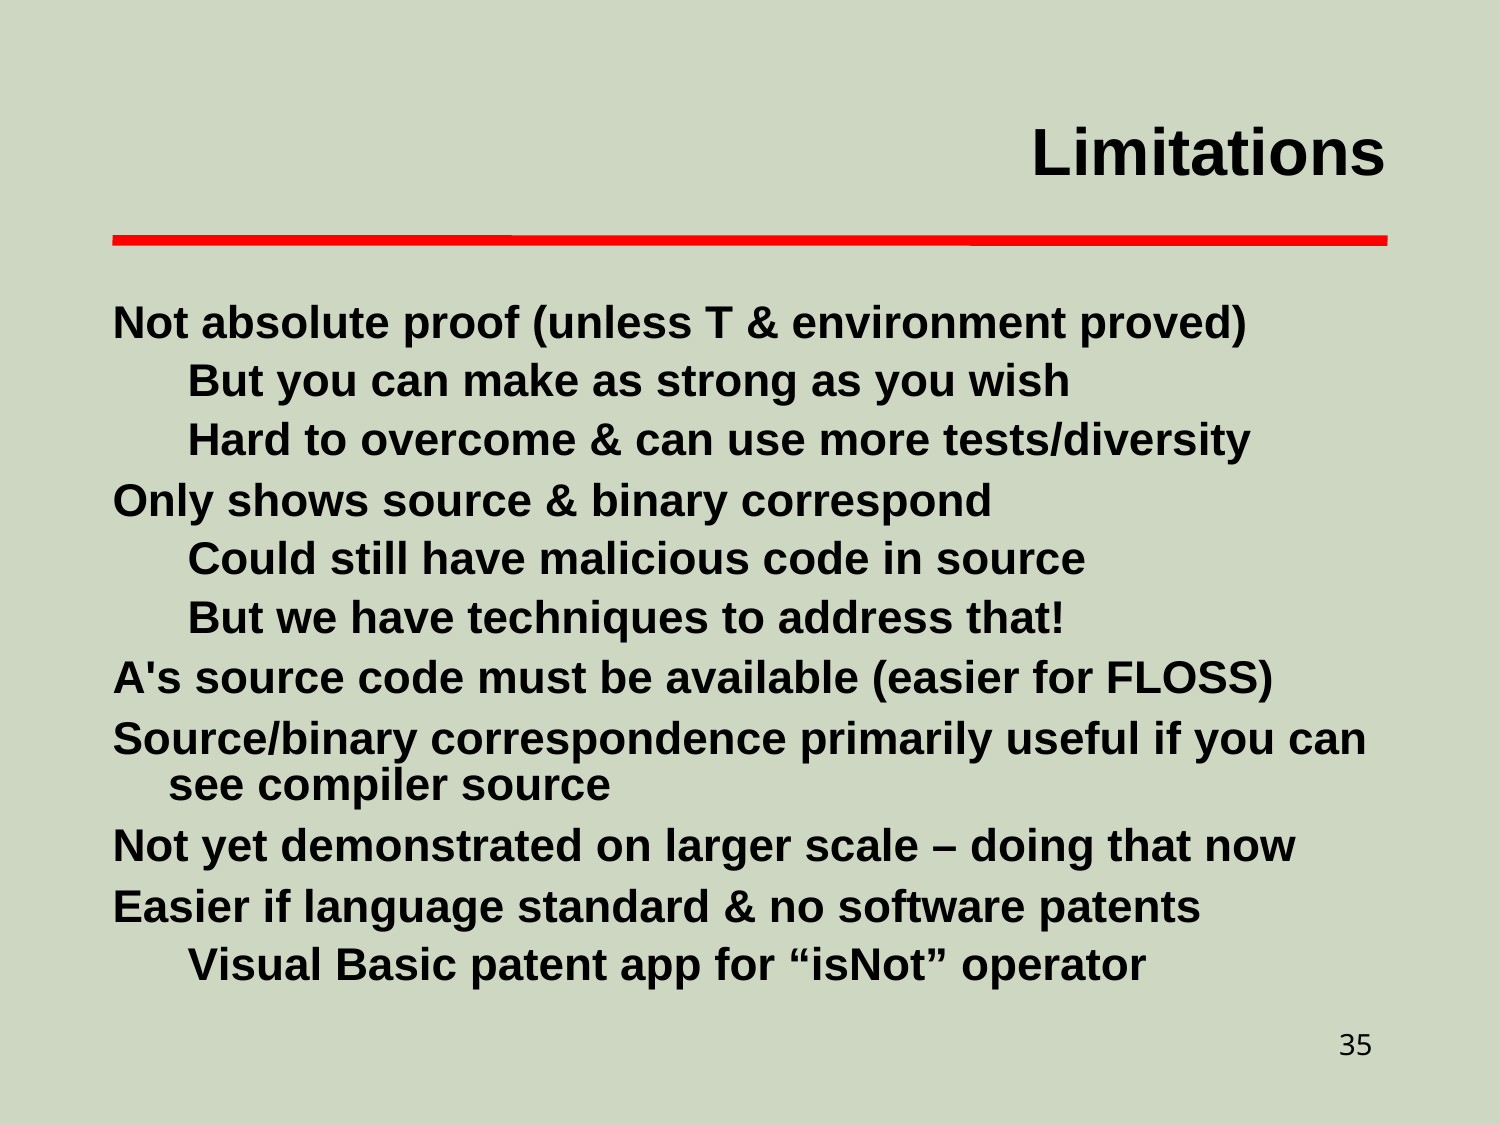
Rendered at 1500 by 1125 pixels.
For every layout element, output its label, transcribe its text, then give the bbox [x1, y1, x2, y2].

list Not absolute proof (unless T & environment proved) But you can make as strong as you wish Hard to overcome & can use more tests/diversity Only shows source & binary correspond Could still have malicious code in source But we have techniques to address that! A's source code must be available (easier for FLOSS) Source/binary correspondence primarily useful if you can see compiler source Not yet demonstrated on larger scale – doing that now Easier if language standard & no software patents Visual Basic patent app for “isNot” operator [112, 299, 1388, 1031]
title Limitations [125, 117, 1388, 192]
